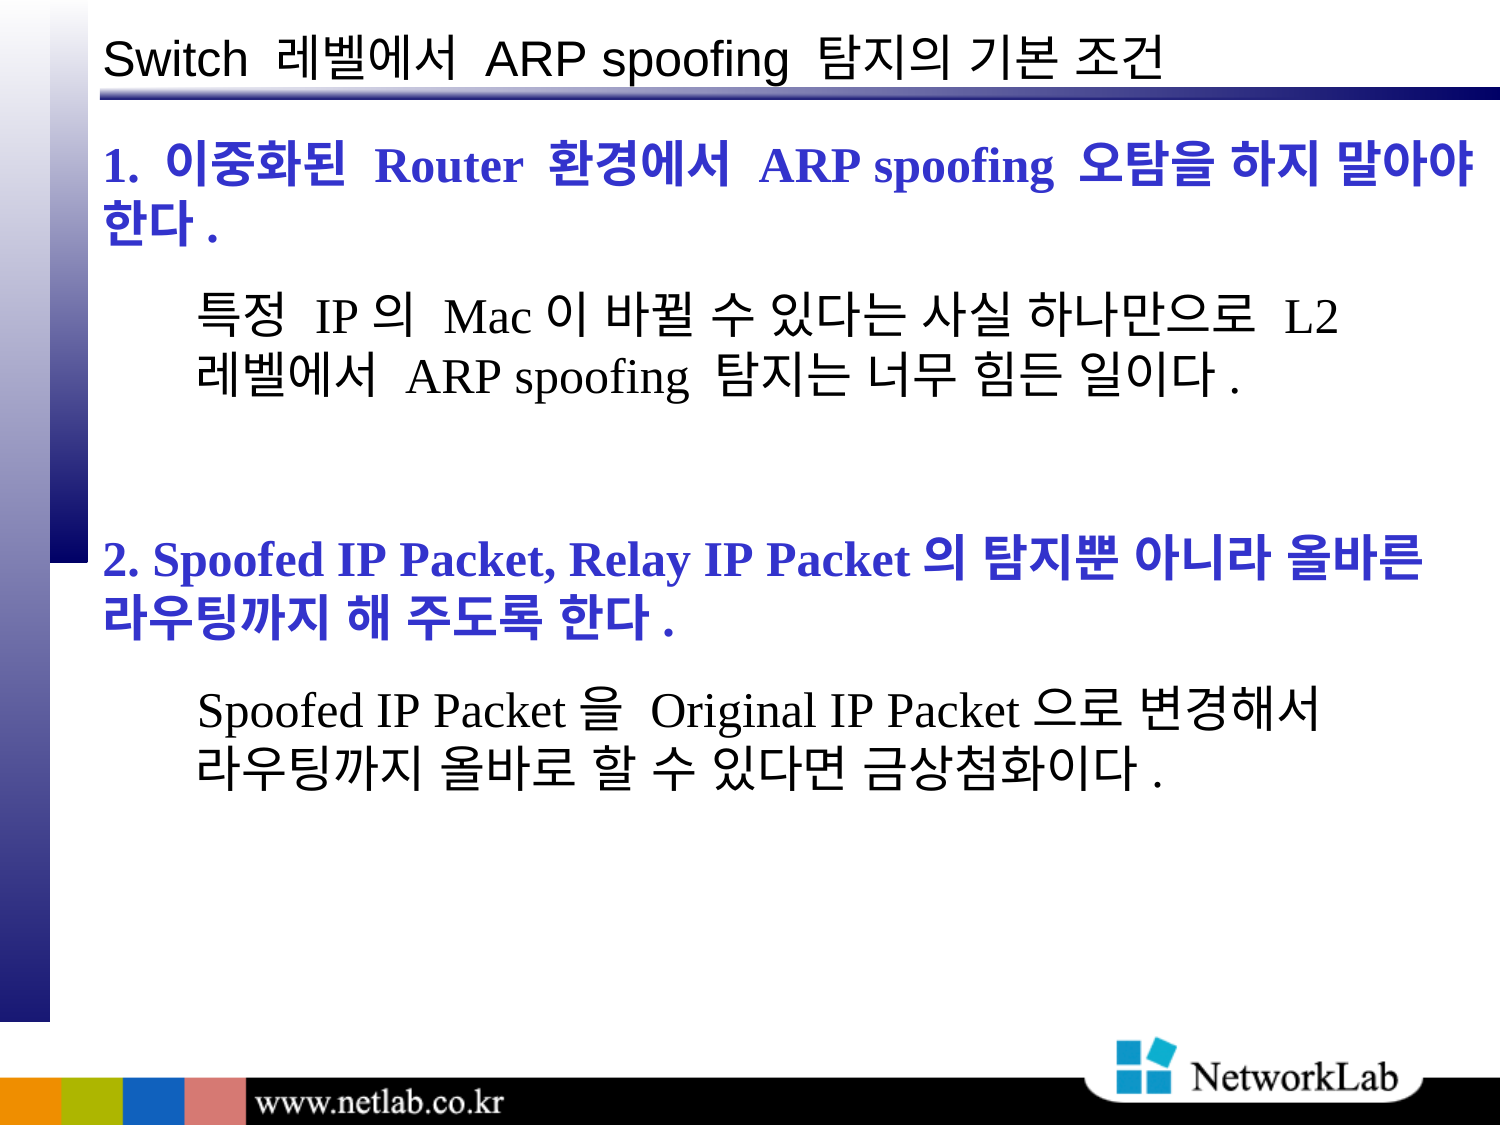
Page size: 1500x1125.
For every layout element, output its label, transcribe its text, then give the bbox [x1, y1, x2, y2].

text_box Switch 레벨에서 ARP spoofing 탐지의 기본 조건 [87, 18, 1500, 95]
text_box 1. 이중화된 Router 환경에서 ARP spoofing 오탐을 하지 말아야 한다. 특정 IP의 Mac이 바뀔 수 있다는 사실 하나만으로 L2 레벨에서 ARP spoofing 탐지는 너무 힘든 일이다. 2. Spoofed IP Packet, Relay IP Packet의 탐지뿐 아니라 올바른 라우팅까지 해 주도록 한다. Spoofed IP Packet을 Original IP Packet으로 변경해서 라우팅까지 올바로 할 수 있다면 금상첨화이다. [87, 124, 1500, 806]
picture [0, 1022, 1500, 1125]
picture [99, 95, 1500, 100]
